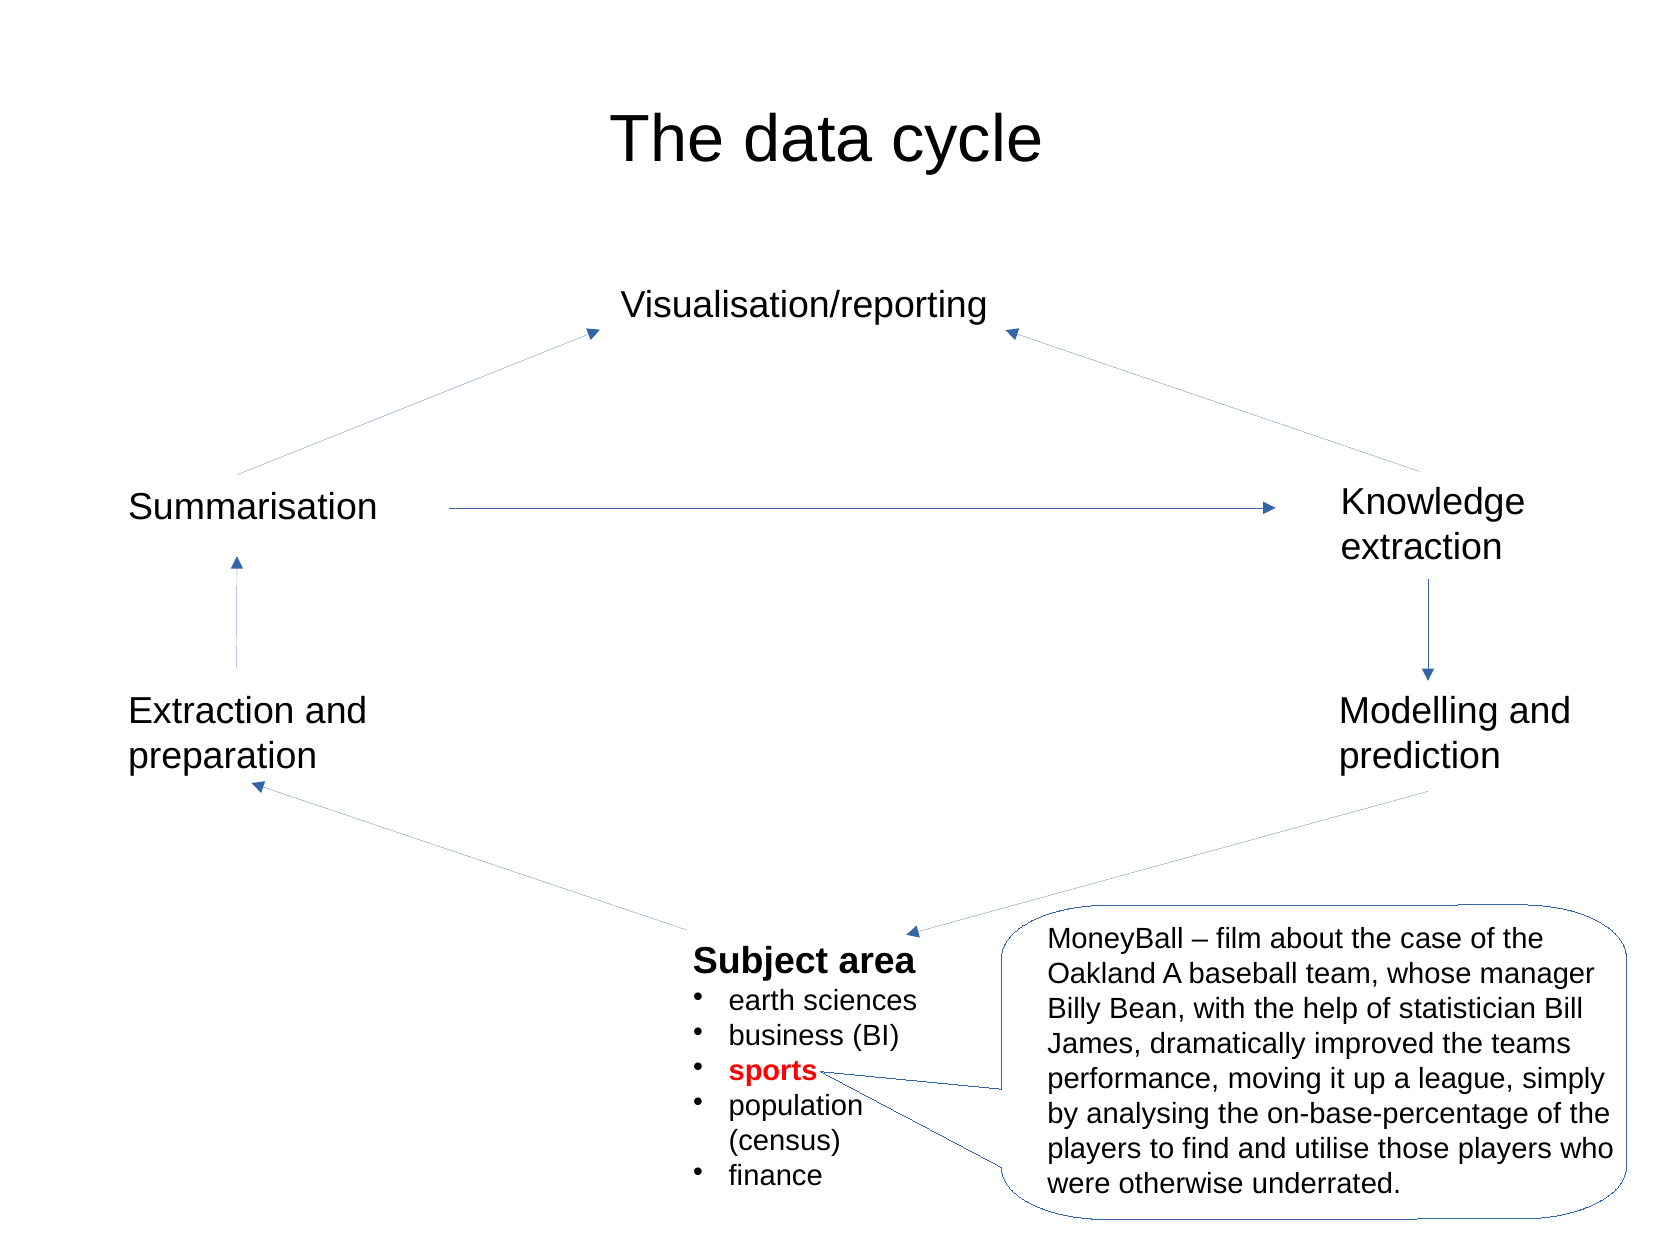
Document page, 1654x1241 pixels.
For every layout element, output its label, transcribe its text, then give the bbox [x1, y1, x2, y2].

text_box Visualisation/reporting [605, 272, 1020, 330]
text_box MoneyBall – film about the case of the Oakland A baseball team, whose manager Billy Bean, with the help of statistician Bill James, dramatically improved the teams performance, moving it up a league, simply by analysing the on-base-percentage of the players to find and utilise those players who were otherwise underrated. [1032, 912, 1640, 1207]
text_box Summarisation [113, 475, 468, 532]
text_box Knowledge extraction [1325, 469, 1654, 529]
text_box Extraction and preparation [113, 679, 468, 736]
text_box Modelling and prediction [1323, 679, 1654, 736]
text_box Subject area earth sciences business (BI) sports population (census) finance [678, 928, 974, 1241]
text_box The data cycle [82, 94, 1571, 1146]
